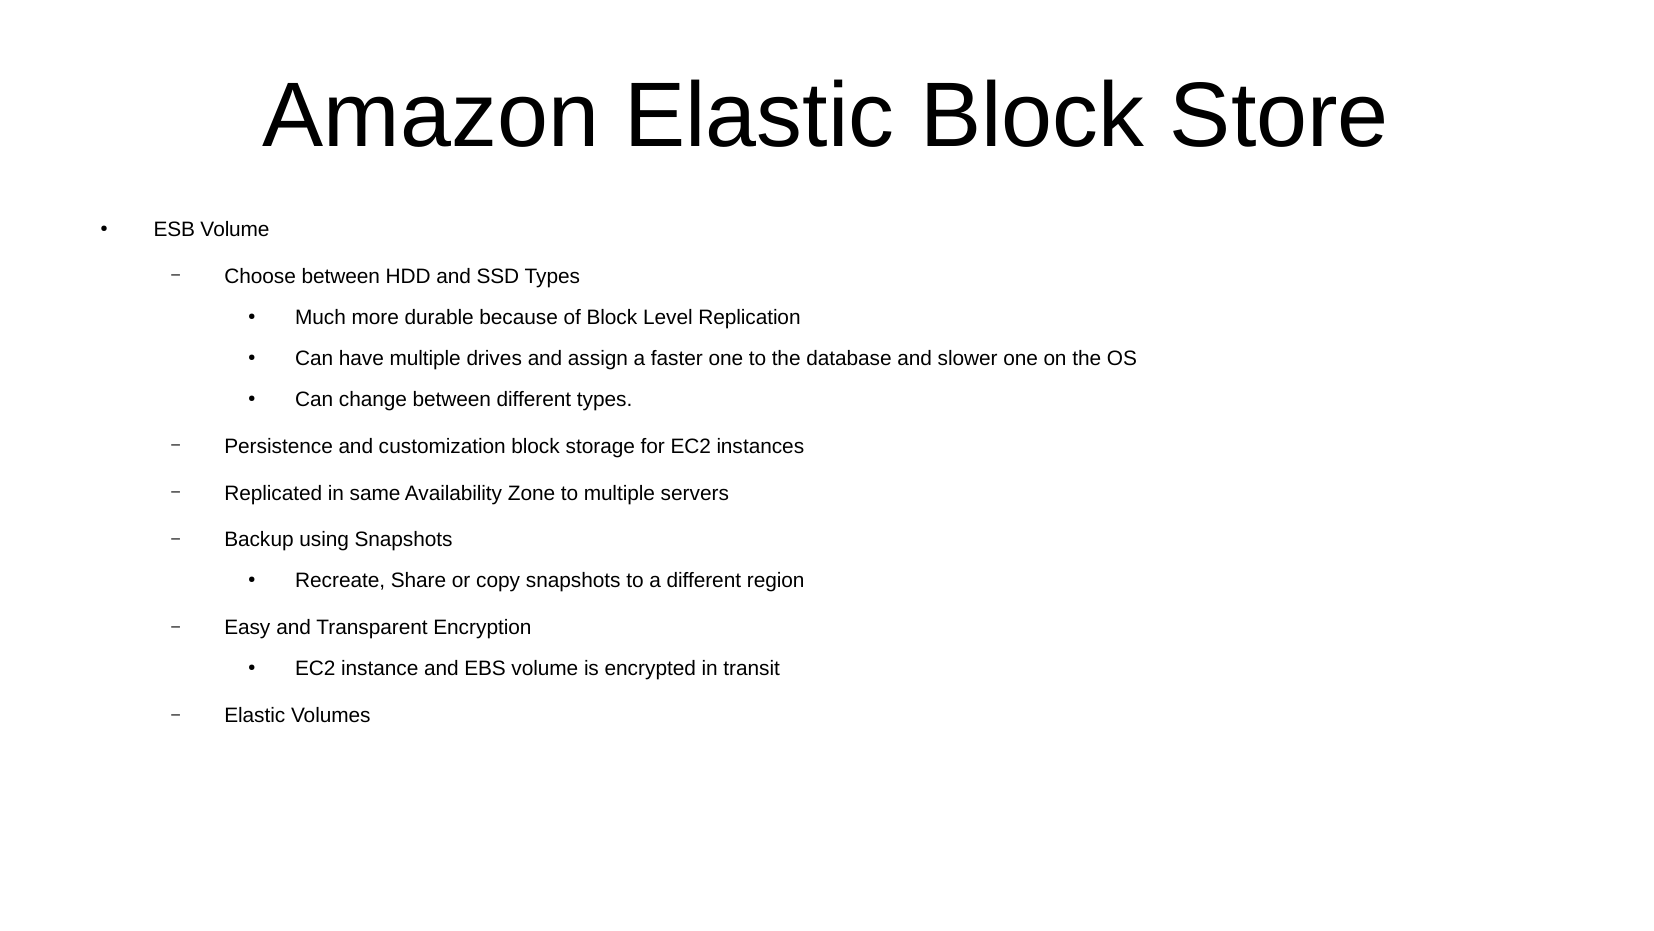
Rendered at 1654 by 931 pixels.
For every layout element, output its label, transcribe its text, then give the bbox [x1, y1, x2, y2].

list ESB Volume Choose between HDD and SSD Types Much more durable because of Block Level Replication Can have multiple drives and assign a faster one to the database and slower one on the OS Can change between different types. Persistence and customization block storage for EC2 instances Replicated in same Availability Zone to multiple servers Backup using Snapshots Recreate, Share or copy snapshots to a different region Easy and Transparent Encryption EC2 instance and EBS volume is encrypted in transit Elastic Volumes [82, 217, 1636, 916]
title Amazon Elastic Block Store [82, 37, 1571, 193]
